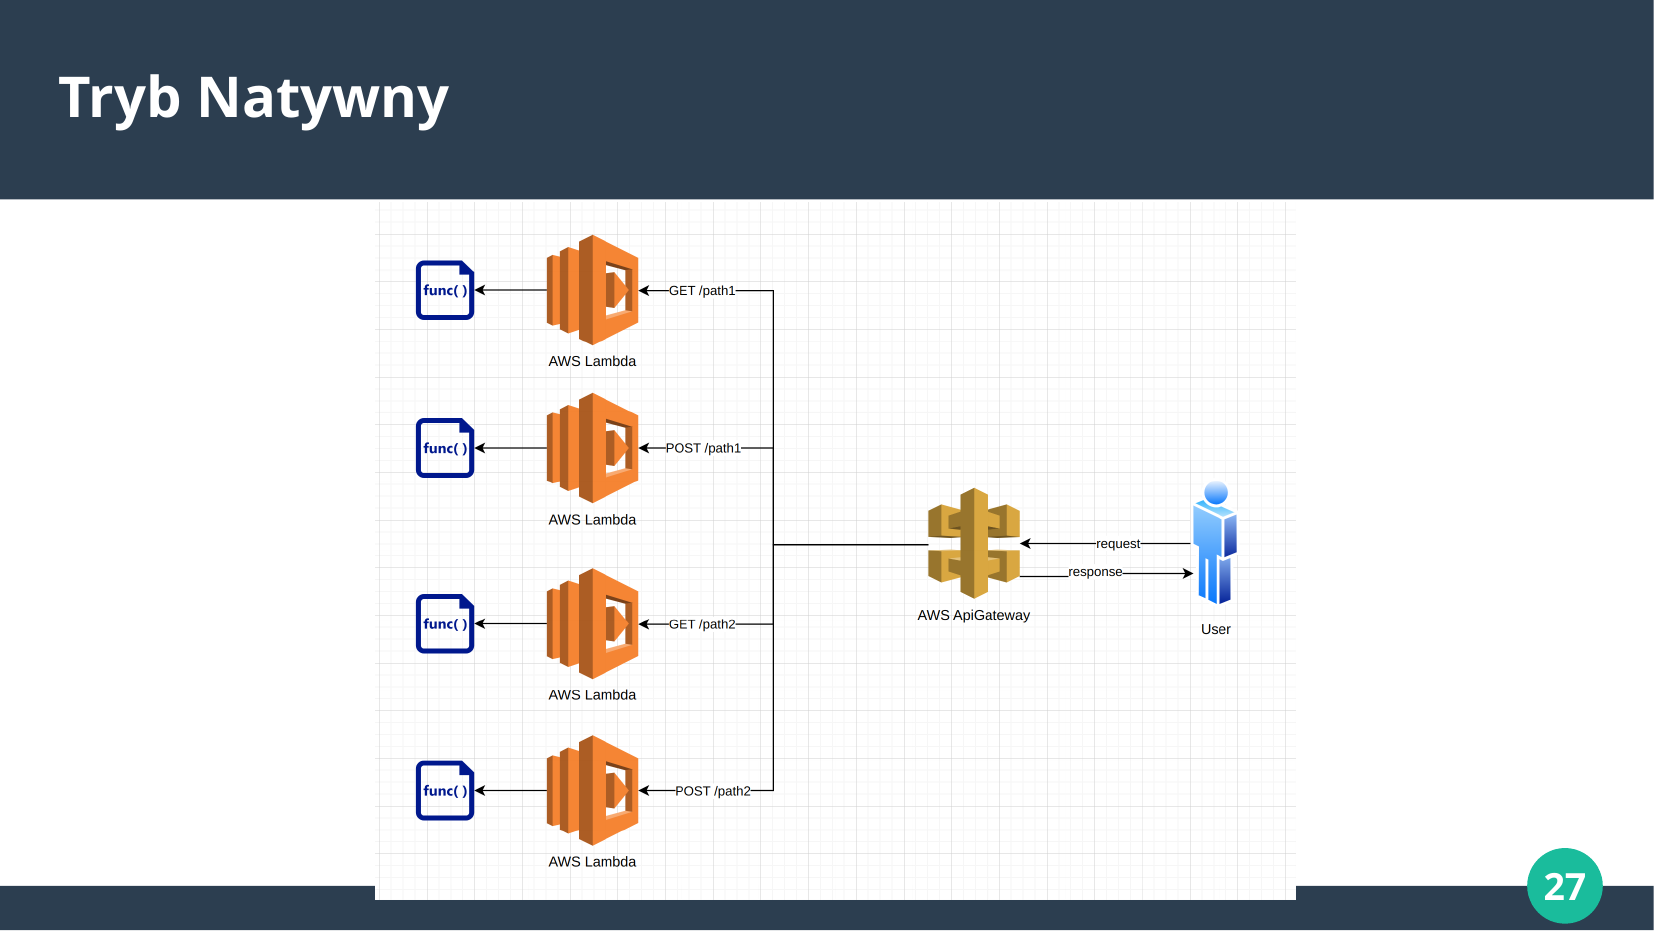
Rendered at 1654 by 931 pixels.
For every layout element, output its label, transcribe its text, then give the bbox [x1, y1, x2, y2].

picture [375, 202, 1296, 901]
title Tryb Natywny [59, 37, 1595, 156]
